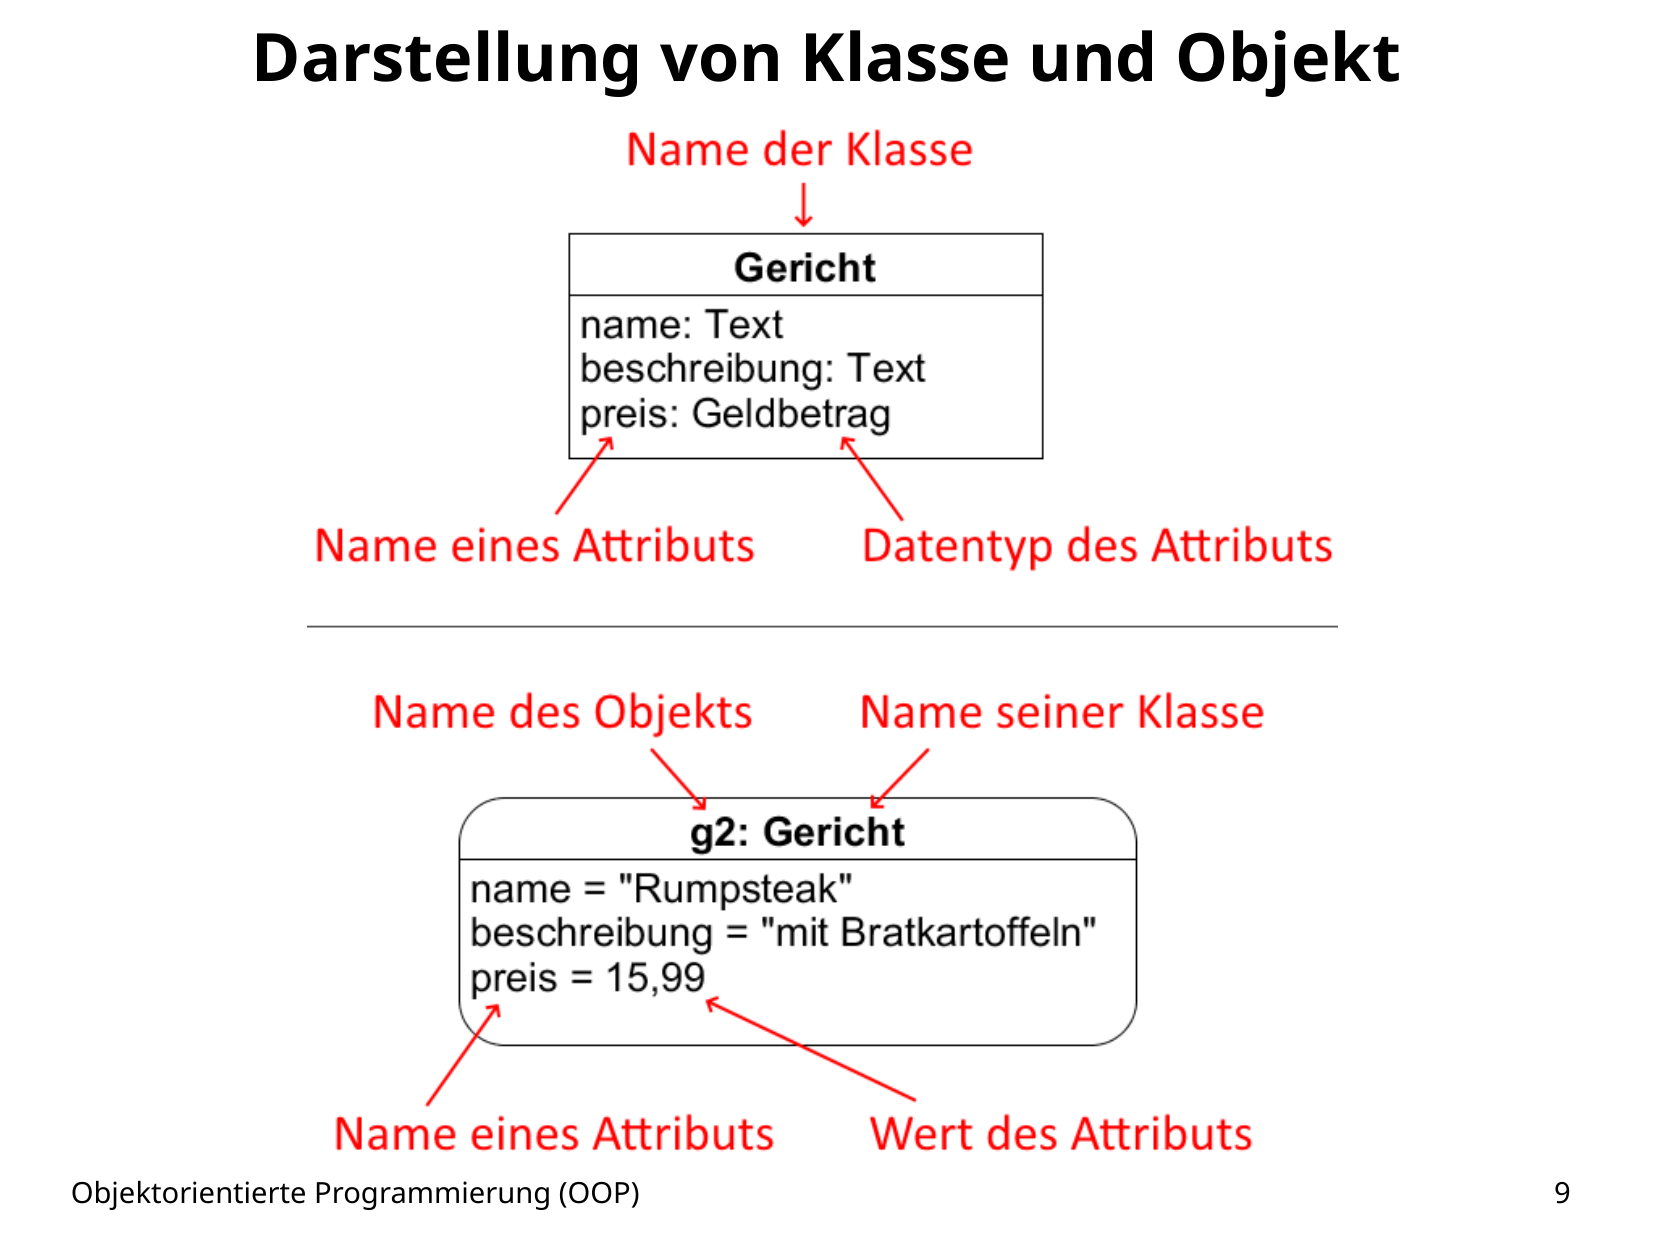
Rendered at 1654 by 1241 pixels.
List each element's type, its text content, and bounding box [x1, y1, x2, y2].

title Darstellung von Klasse und Objekt [0, 5, 1654, 107]
picture [307, 125, 1338, 1158]
